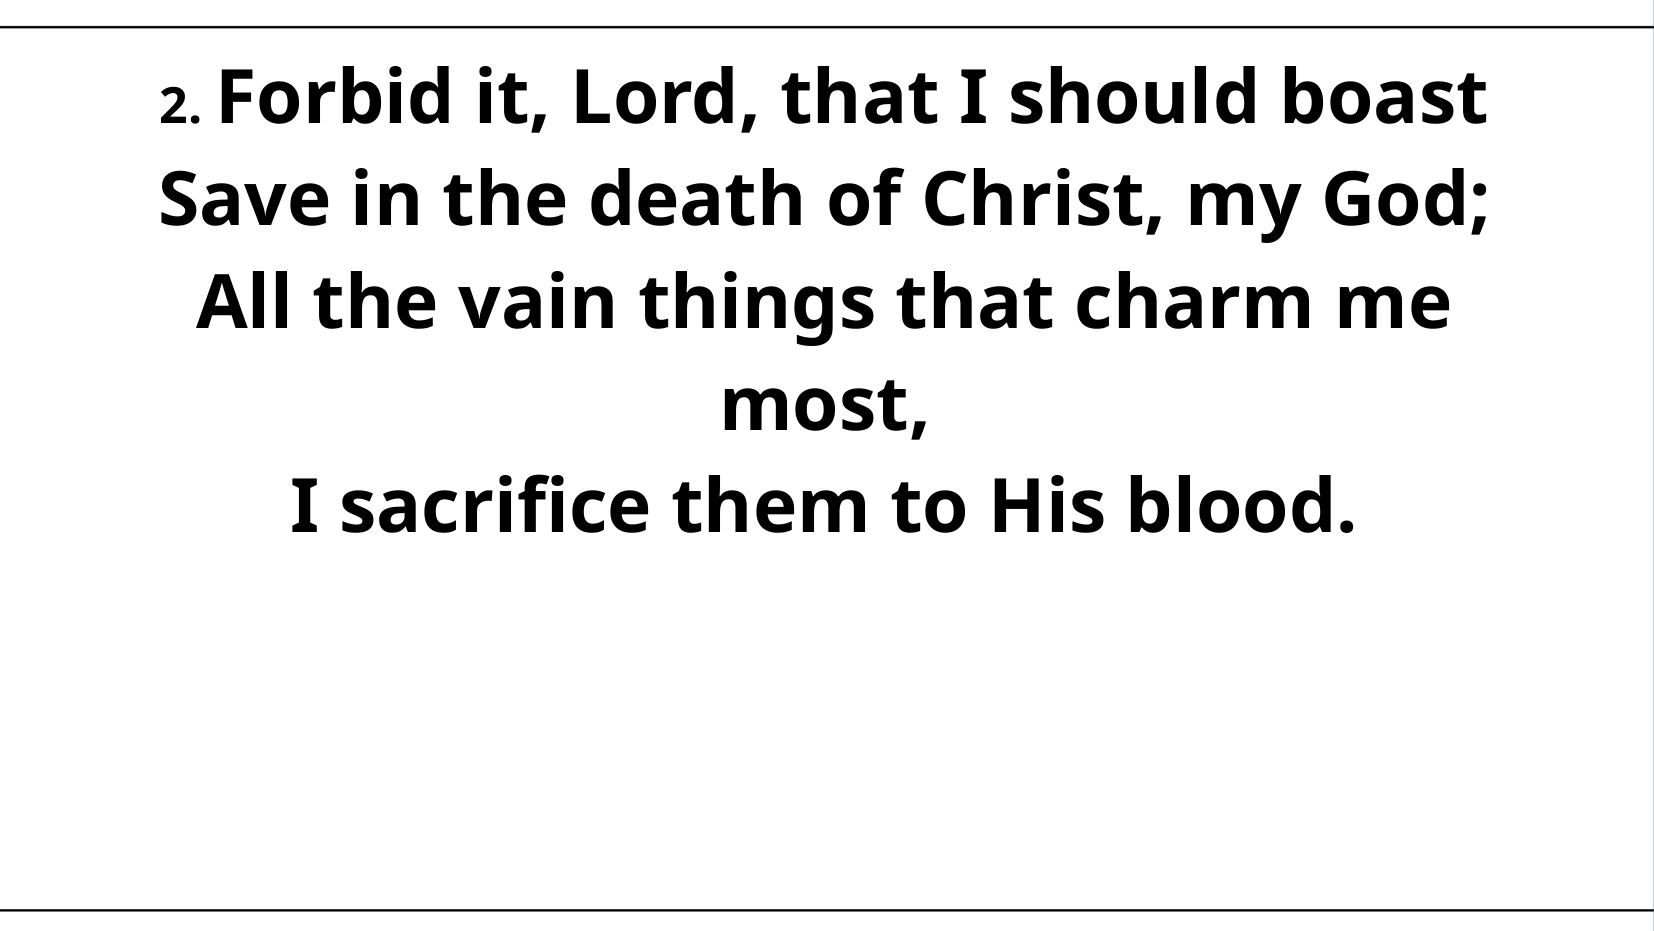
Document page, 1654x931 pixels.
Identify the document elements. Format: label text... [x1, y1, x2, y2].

picture [0, 0, 1654, 931]
text_box 2. Forbid it, Lord, that I should boast Save in the death of Christ, my God; All the vain things that charm me most, I sacrifice them to His blood. [90, 35, 1561, 451]
